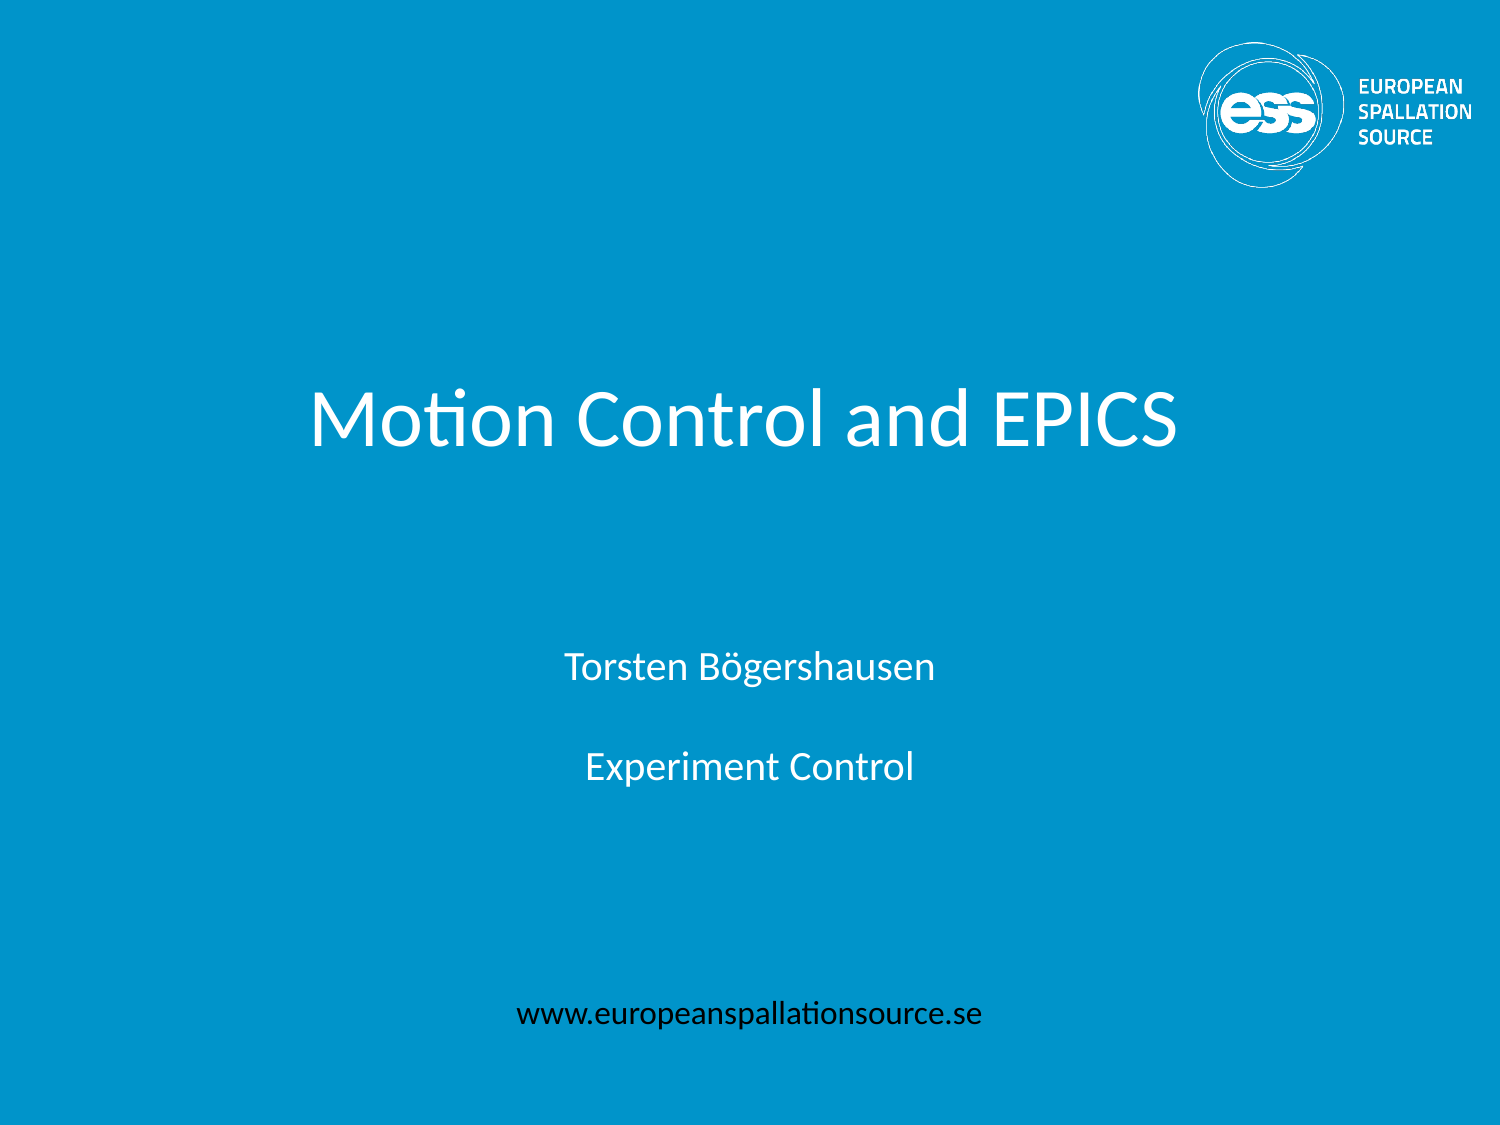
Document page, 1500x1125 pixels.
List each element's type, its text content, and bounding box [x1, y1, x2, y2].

subtitle Torsten Bögershausen Experiment Control [225, 631, 1275, 920]
title Motion Control and EPICS [106, 355, 1382, 597]
picture [1360, 105, 1367, 111]
picture [1417, 105, 1427, 118]
picture [1455, 79, 1461, 93]
picture [1407, 105, 1414, 118]
picture [1386, 79, 1395, 93]
picture [1411, 130, 1420, 144]
picture [1399, 130, 1408, 144]
picture [1372, 79, 1381, 93]
picture [1360, 130, 1367, 144]
picture [1221, 93, 1315, 133]
picture [1437, 79, 1447, 93]
picture [1413, 79, 1422, 93]
picture [1402, 79, 1409, 91]
picture [1466, 105, 1470, 118]
picture [1429, 105, 1438, 118]
picture [1426, 79, 1434, 93]
picture [1371, 130, 1381, 144]
picture [1450, 79, 1455, 93]
picture [1371, 105, 1380, 118]
picture [1446, 105, 1457, 119]
picture [1396, 105, 1403, 118]
picture [1360, 79, 1368, 93]
picture [1461, 105, 1465, 118]
text_box www.europeanspallationsource.se [374, 975, 1125, 1039]
picture [1383, 105, 1393, 118]
picture [1424, 130, 1432, 144]
picture [1385, 130, 1395, 144]
picture [1360, 112, 1367, 119]
picture [1398, 80, 1406, 93]
